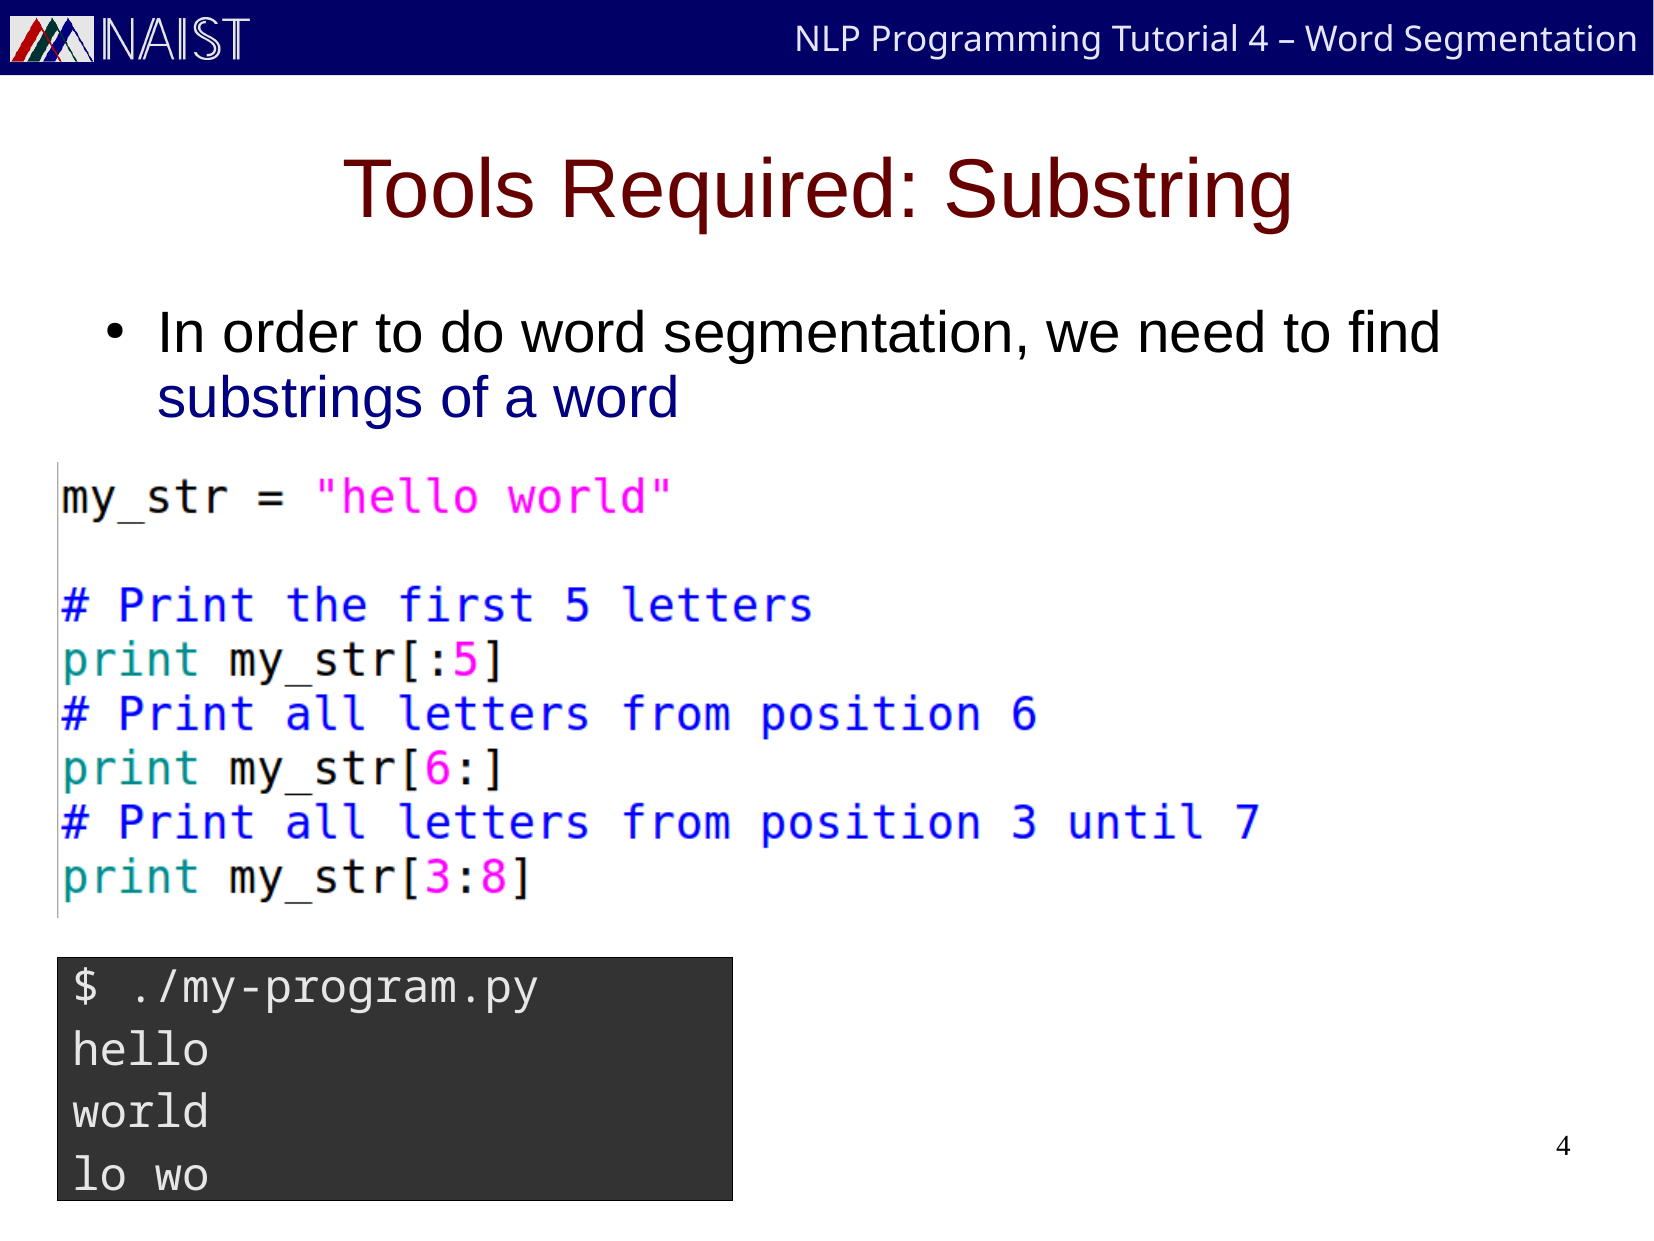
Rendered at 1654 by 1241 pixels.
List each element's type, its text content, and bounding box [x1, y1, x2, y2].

text_box $ ./my-program.py hello world lo wo [57, 957, 733, 1201]
title Tools Required: Substring [75, 92, 1564, 285]
picture [102, 17, 251, 60]
picture [10, 16, 94, 62]
picture [57, 462, 1276, 918]
list In order to do word segmentation, we need to find substrings of a word [86, 300, 1576, 526]
